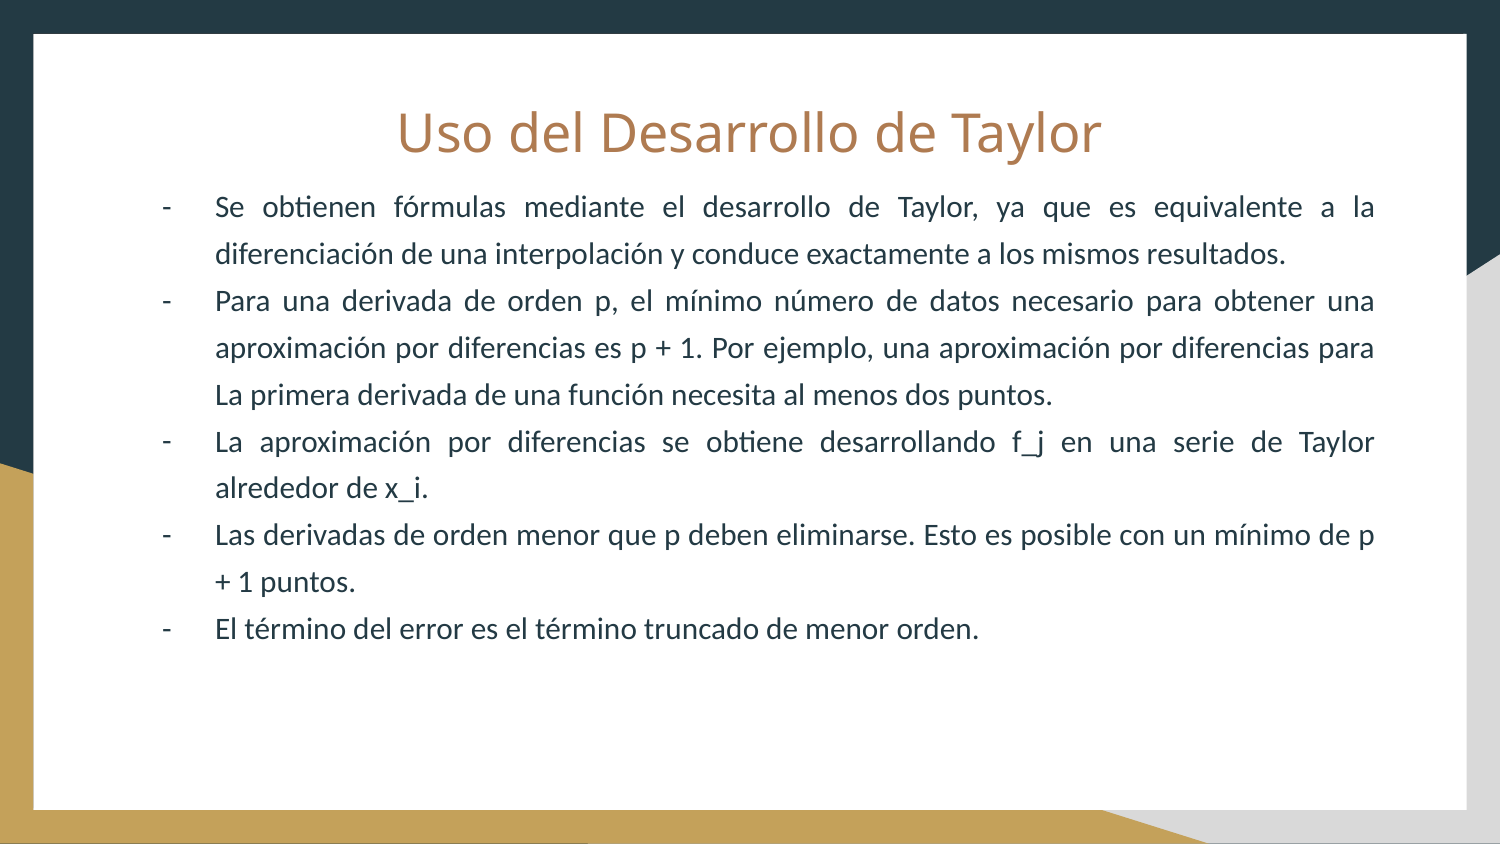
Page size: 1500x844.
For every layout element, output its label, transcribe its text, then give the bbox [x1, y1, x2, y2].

list Se obtienen fórmulas mediante el desarrollo de Taylor, ya que es equivalente a la diferenciación de una interpolación y conduce exactamente a los mismos resultados. Para una derivada de orden p, el mínimo número de datos necesario para obtener una aproximación por diferencias es p + 1. Por ejemplo, una aproximación por diferencias para La primera derivada de una función necesita al menos dos puntos. La aproximación por diferencias se obtiene desarrollando f_j en una serie de Taylor alrededor de x_i. Las derivadas de orden menor que p deben eliminarse. Esto es posible con un mínimo de p + 1 puntos. El término del error es el término truncado de menor orden. [125, 163, 1393, 799]
title Uso del Desarrollo de Taylor [275, 80, 1225, 163]
